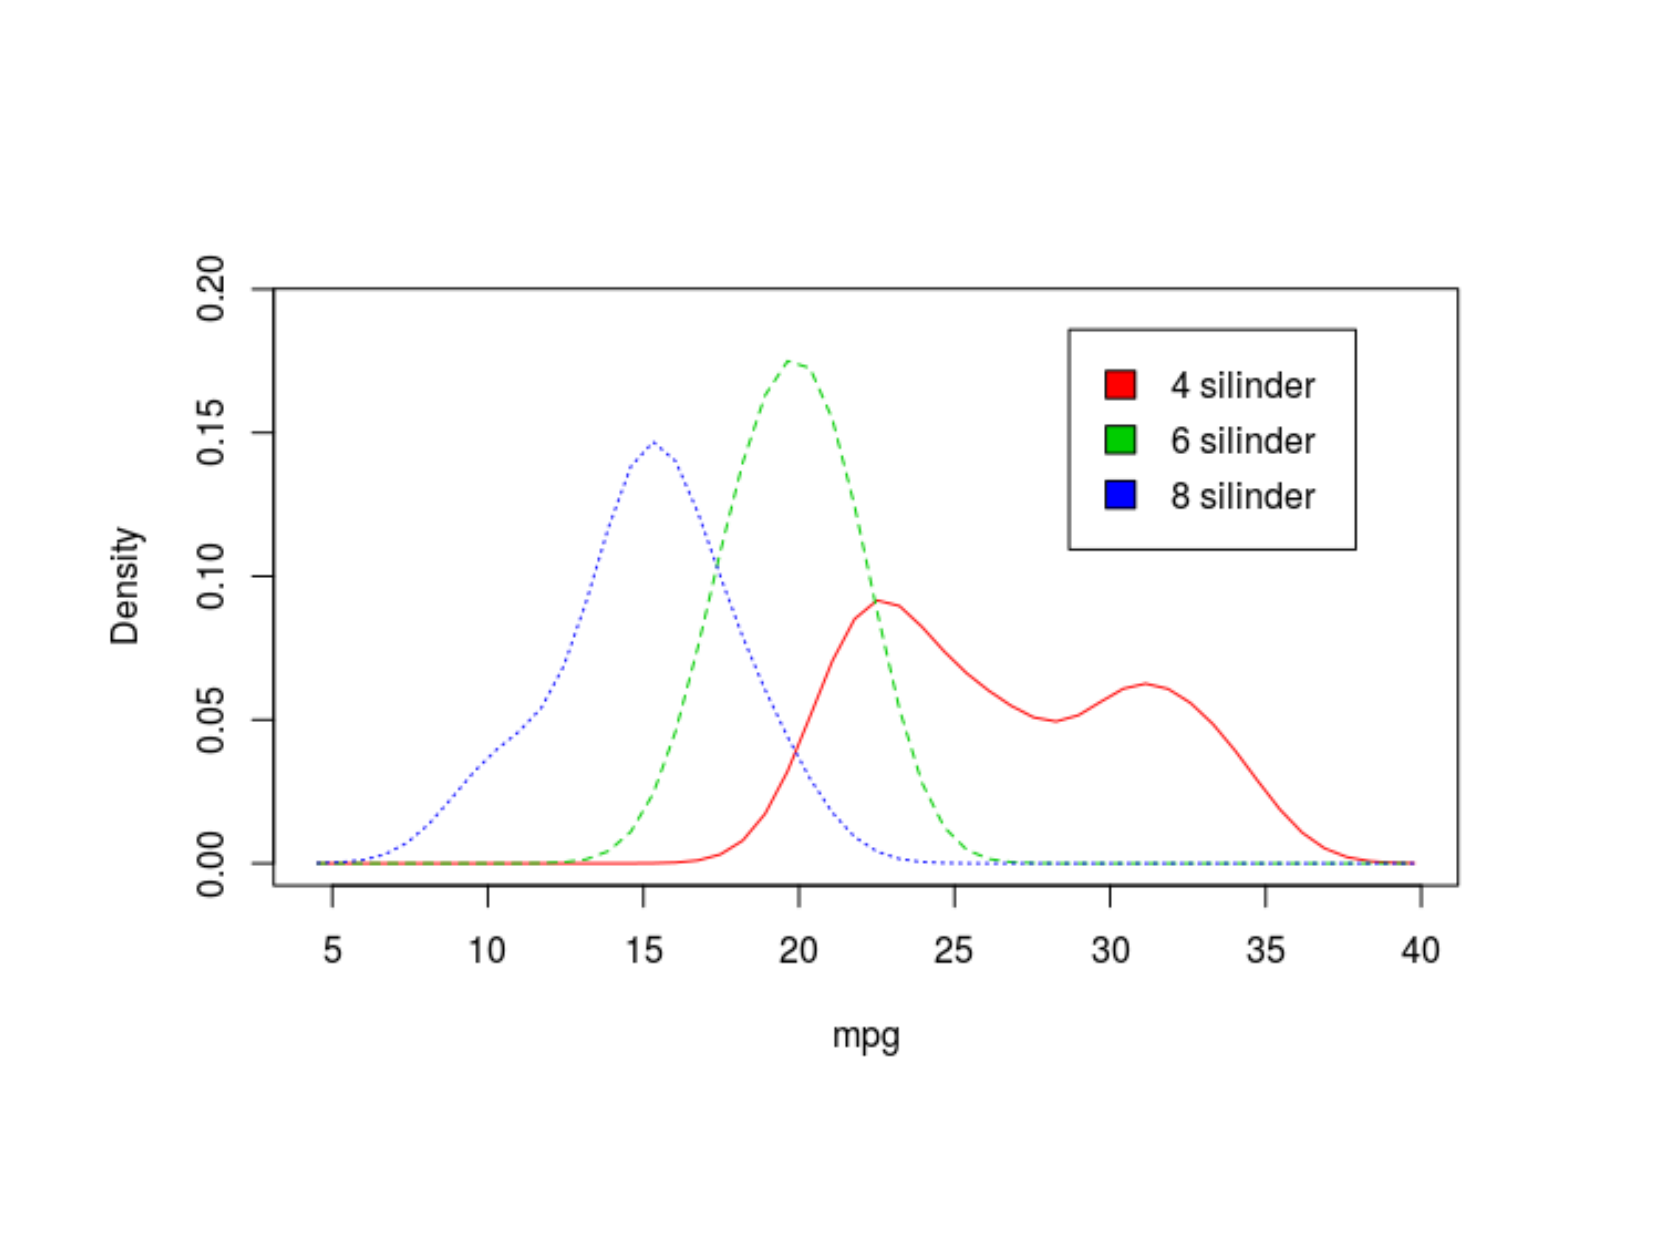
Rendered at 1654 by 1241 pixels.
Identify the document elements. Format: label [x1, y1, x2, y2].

picture [100, 115, 1548, 1103]
